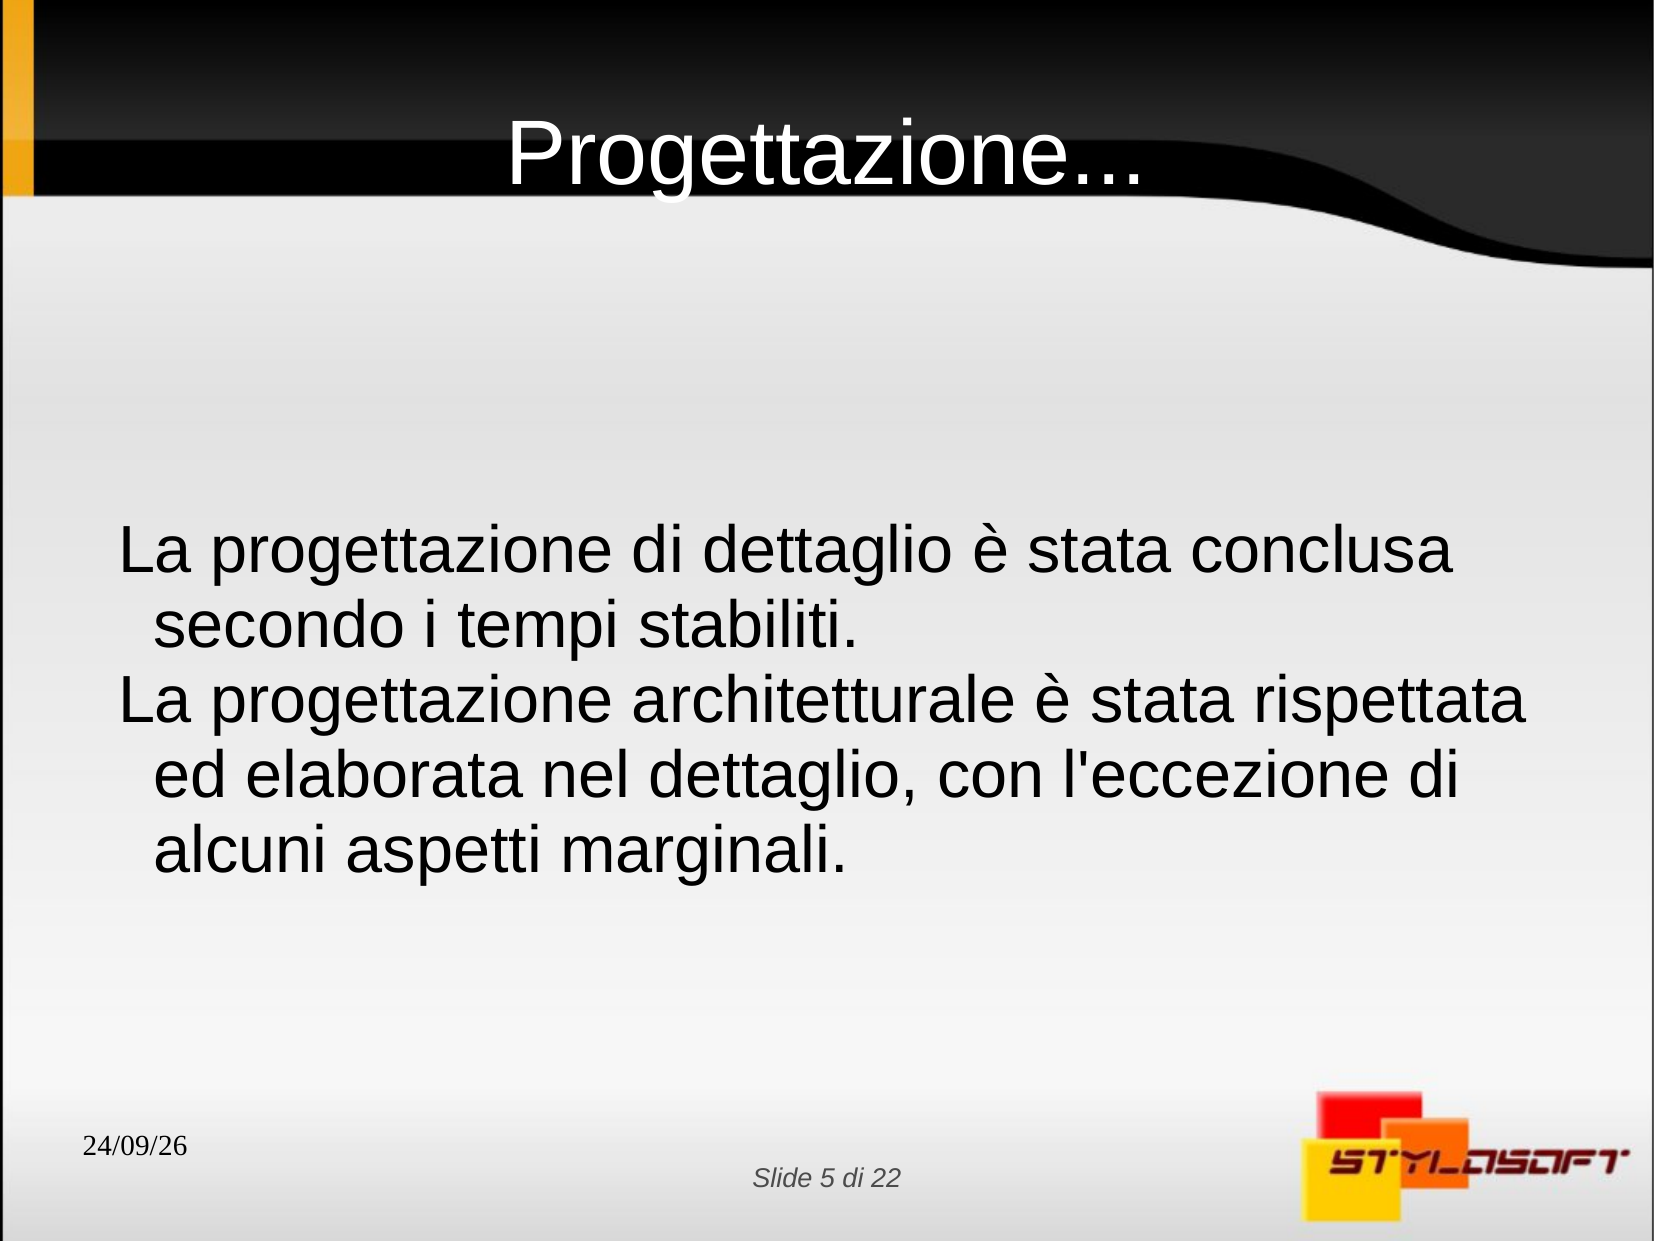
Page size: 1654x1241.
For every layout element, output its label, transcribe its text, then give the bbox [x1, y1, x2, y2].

subtitle La progettazione di dettaglio è stata conclusa secondo i tempi stabiliti. La progettazione architetturale è stata rispettata ed elaborata nel dettaglio, con l'eccezione di alcuni aspetti marginali. [82, 297, 1571, 1102]
title Progettazione... [82, 49, 1571, 257]
text_box Slide <numero> di 22 [0, 1156, 1654, 1241]
picture [0, 0, 1654, 1156]
